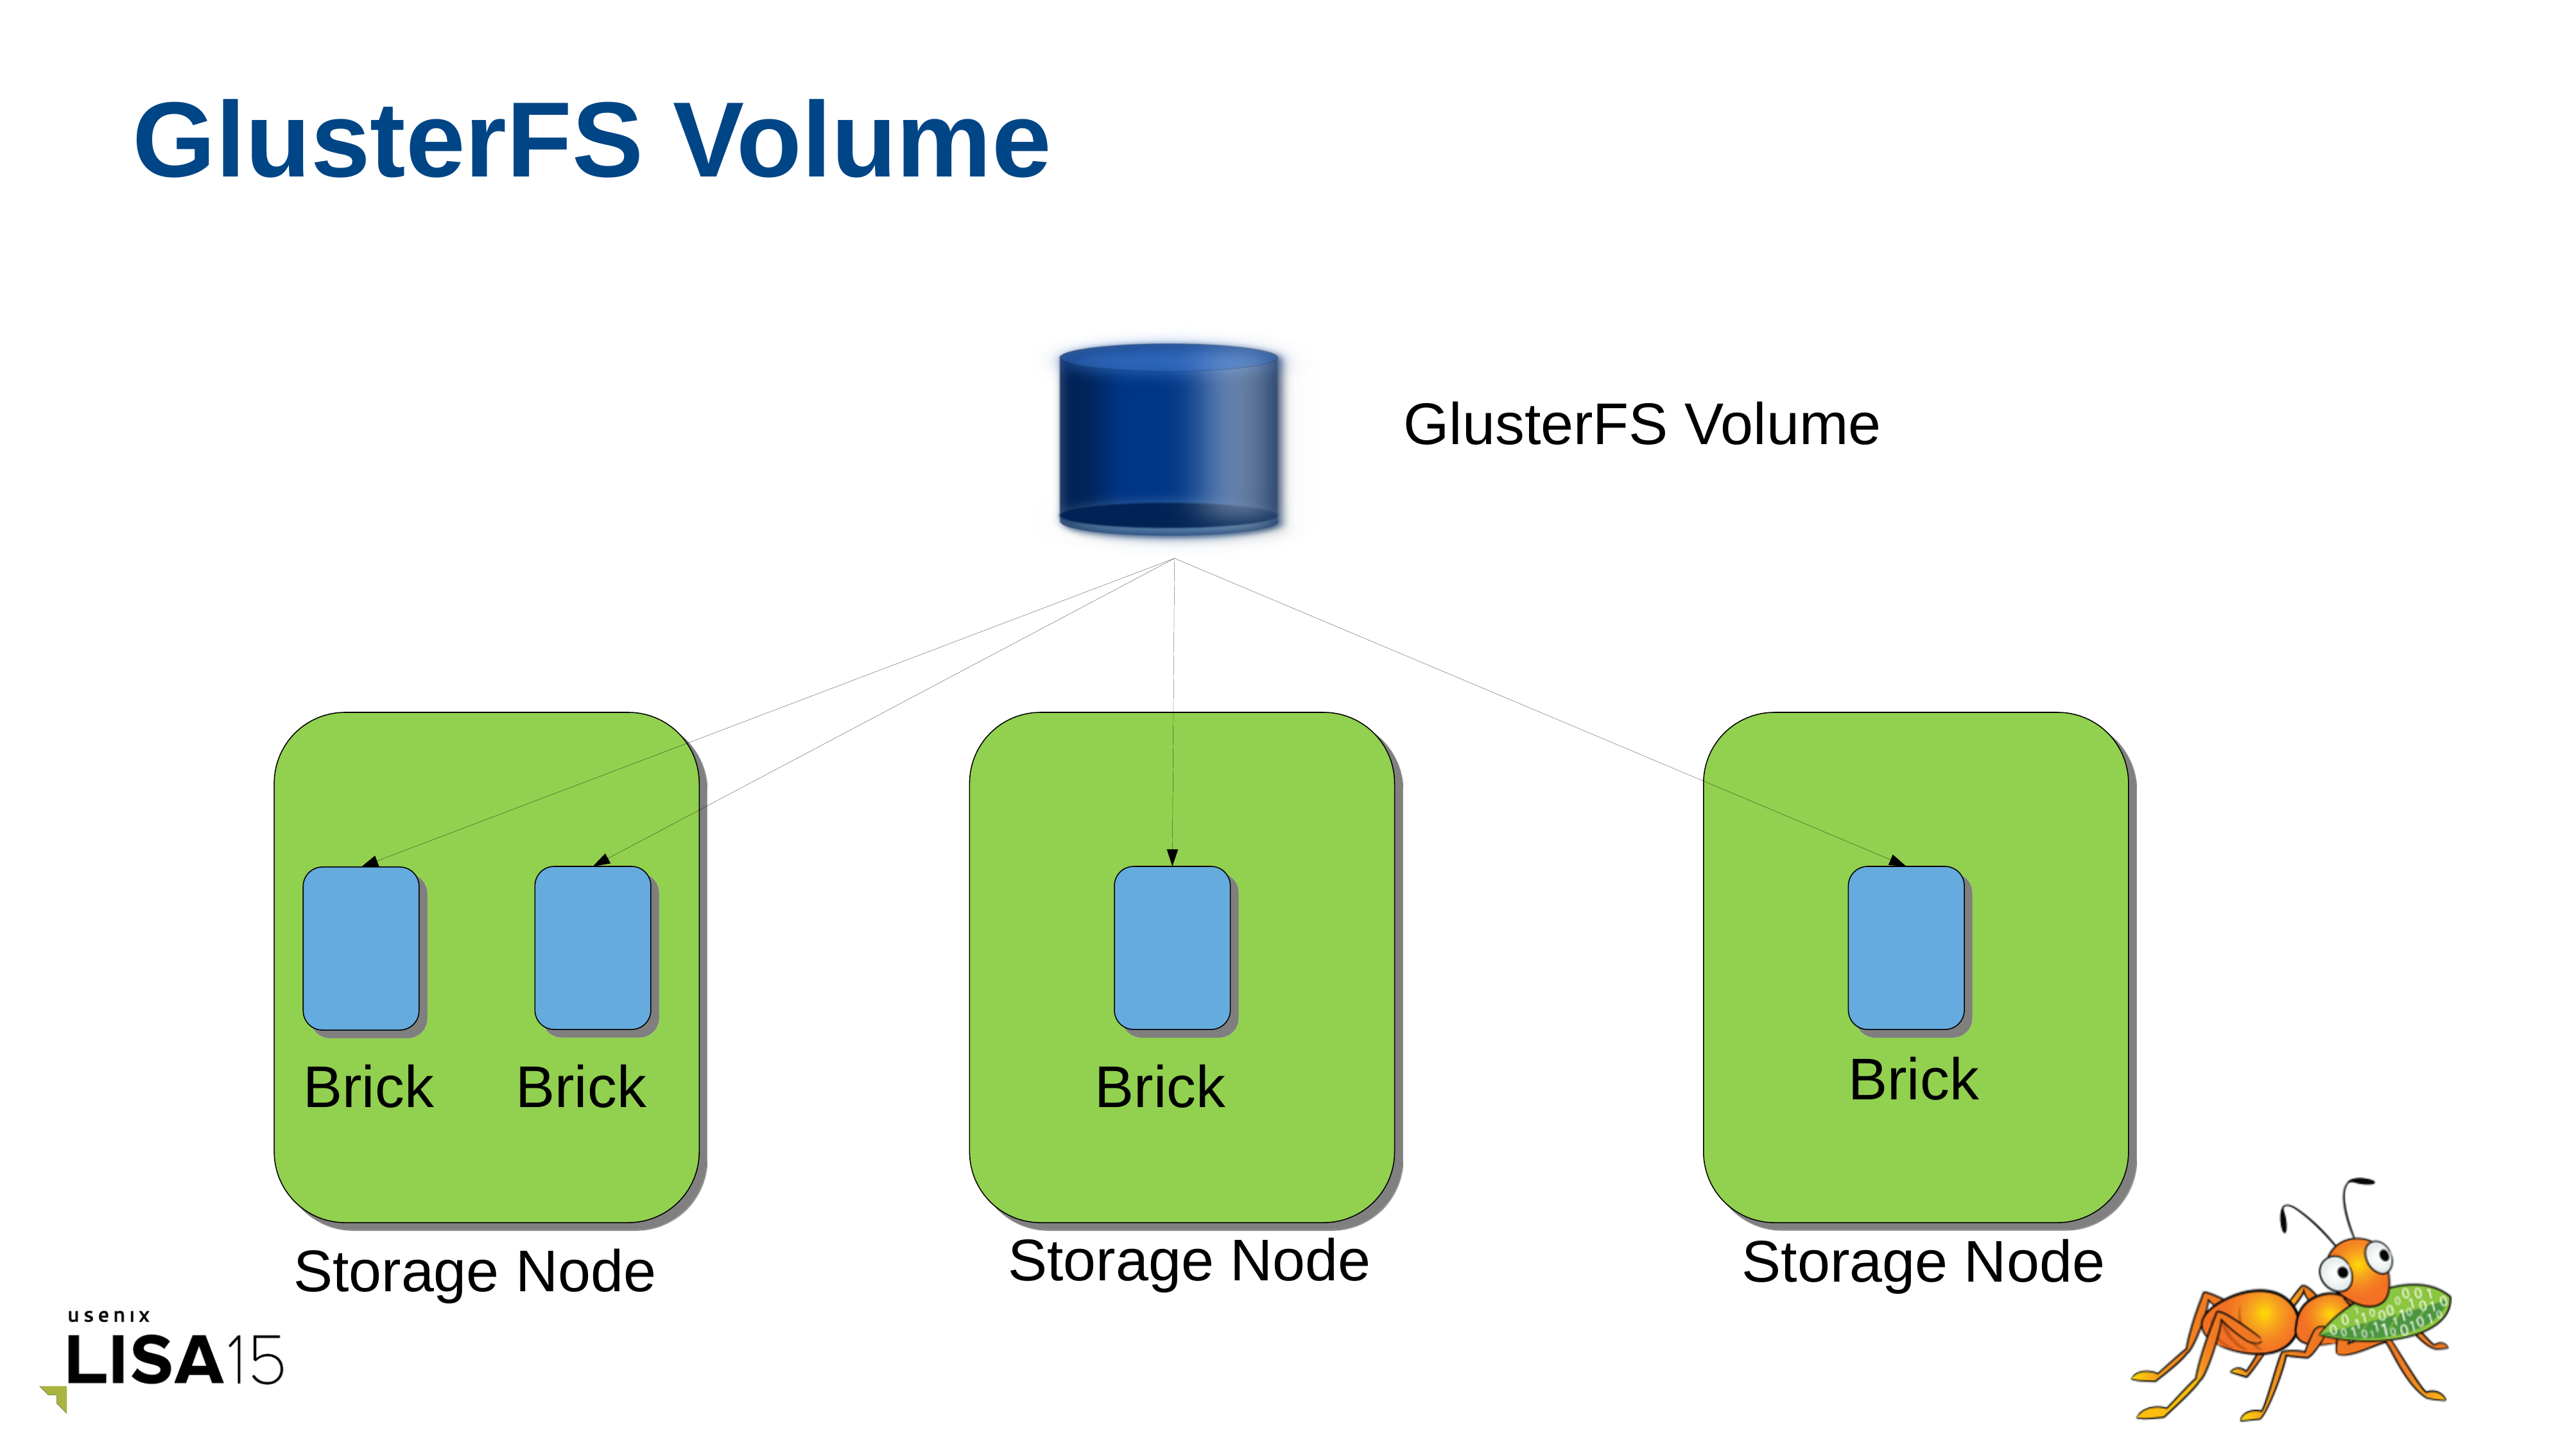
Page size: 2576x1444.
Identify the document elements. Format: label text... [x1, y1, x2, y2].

text_box [1703, 712, 2129, 1223]
picture [2127, 1175, 2456, 1425]
text_box Storage Node [284, 1233, 680, 1310]
text_box Brick [1085, 1049, 1250, 1125]
text_box Brick [1838, 1042, 2003, 1118]
picture [1027, 317, 1322, 559]
text_box Storage Node [1732, 1224, 2129, 1300]
text_box Brick [506, 1049, 671, 1125]
text_box GlusterFS Volume [1394, 386, 1946, 463]
picture [19, 1289, 299, 1427]
text_box Brick [293, 1049, 458, 1125]
text_box Storage Node [998, 1223, 1395, 1298]
text_box [274, 712, 700, 1223]
text_box [969, 712, 1395, 1223]
title GlusterFS Volume [132, 19, 2446, 261]
